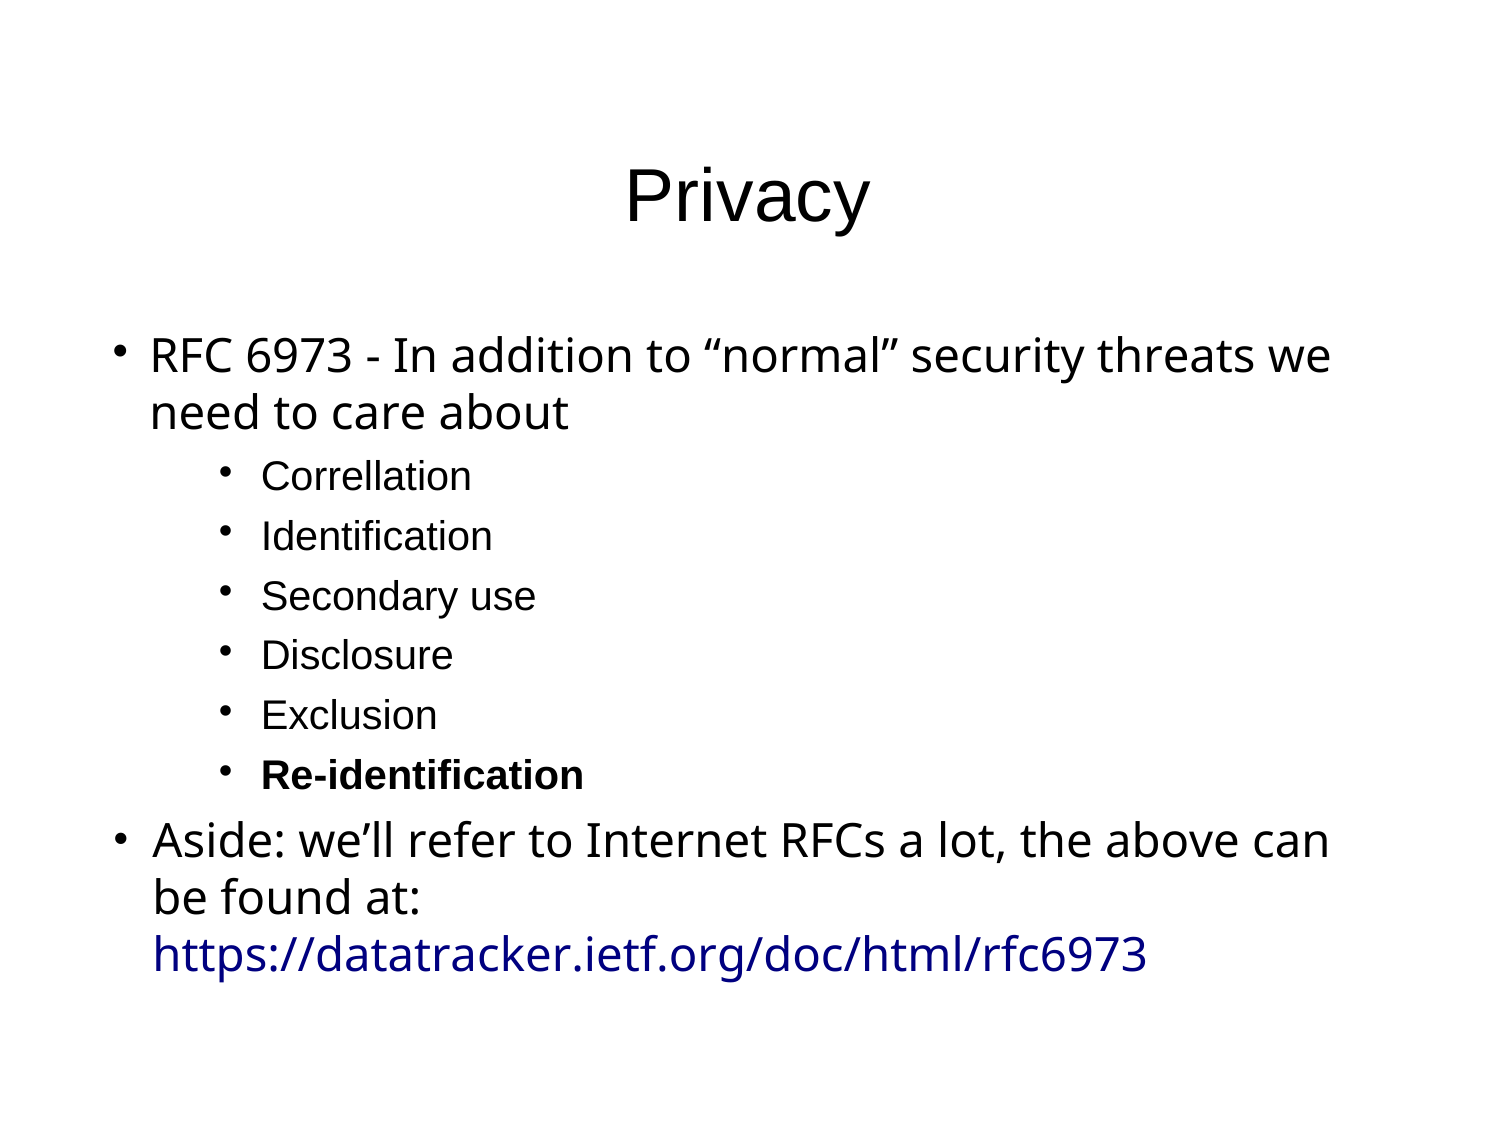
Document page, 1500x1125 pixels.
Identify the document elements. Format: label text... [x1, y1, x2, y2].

title Privacy [112, 99, 1384, 284]
list RFC 6973 - In addition to “normal” security threats we need to care about Correllation Identification Secondary use Disclosure Exclusion Re-identification Aside: we’ll refer to Internet RFCs a lot, the above can be found at: https://datatracker.ietf.org/doc/html/rfc6973 [112, 324, 1384, 997]
